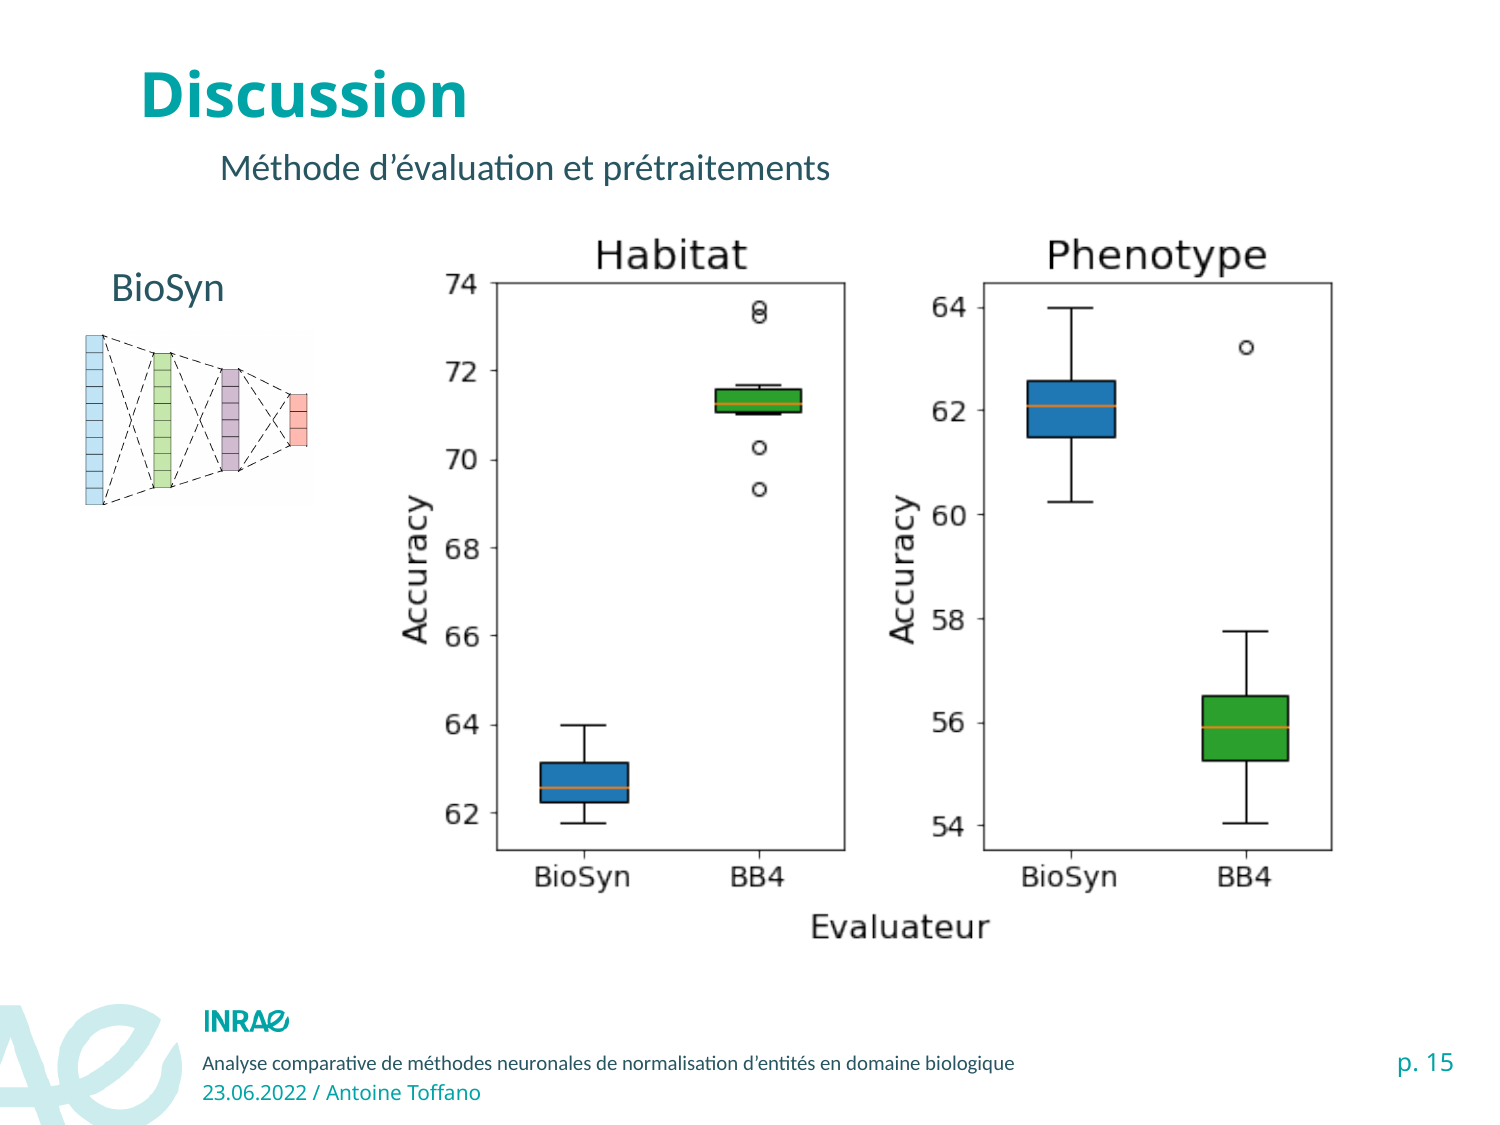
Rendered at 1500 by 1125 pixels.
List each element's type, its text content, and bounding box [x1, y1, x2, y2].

picture [390, 225, 859, 900]
text_box Discussion [139, 24, 1396, 170]
picture [618, 912, 1088, 960]
text_box BioSyn [96, 252, 390, 364]
picture [0, 996, 328, 1125]
picture [81, 331, 315, 508]
text_box Méthode d’évaluation et prétraitements [205, 140, 1396, 253]
picture [877, 225, 1346, 900]
